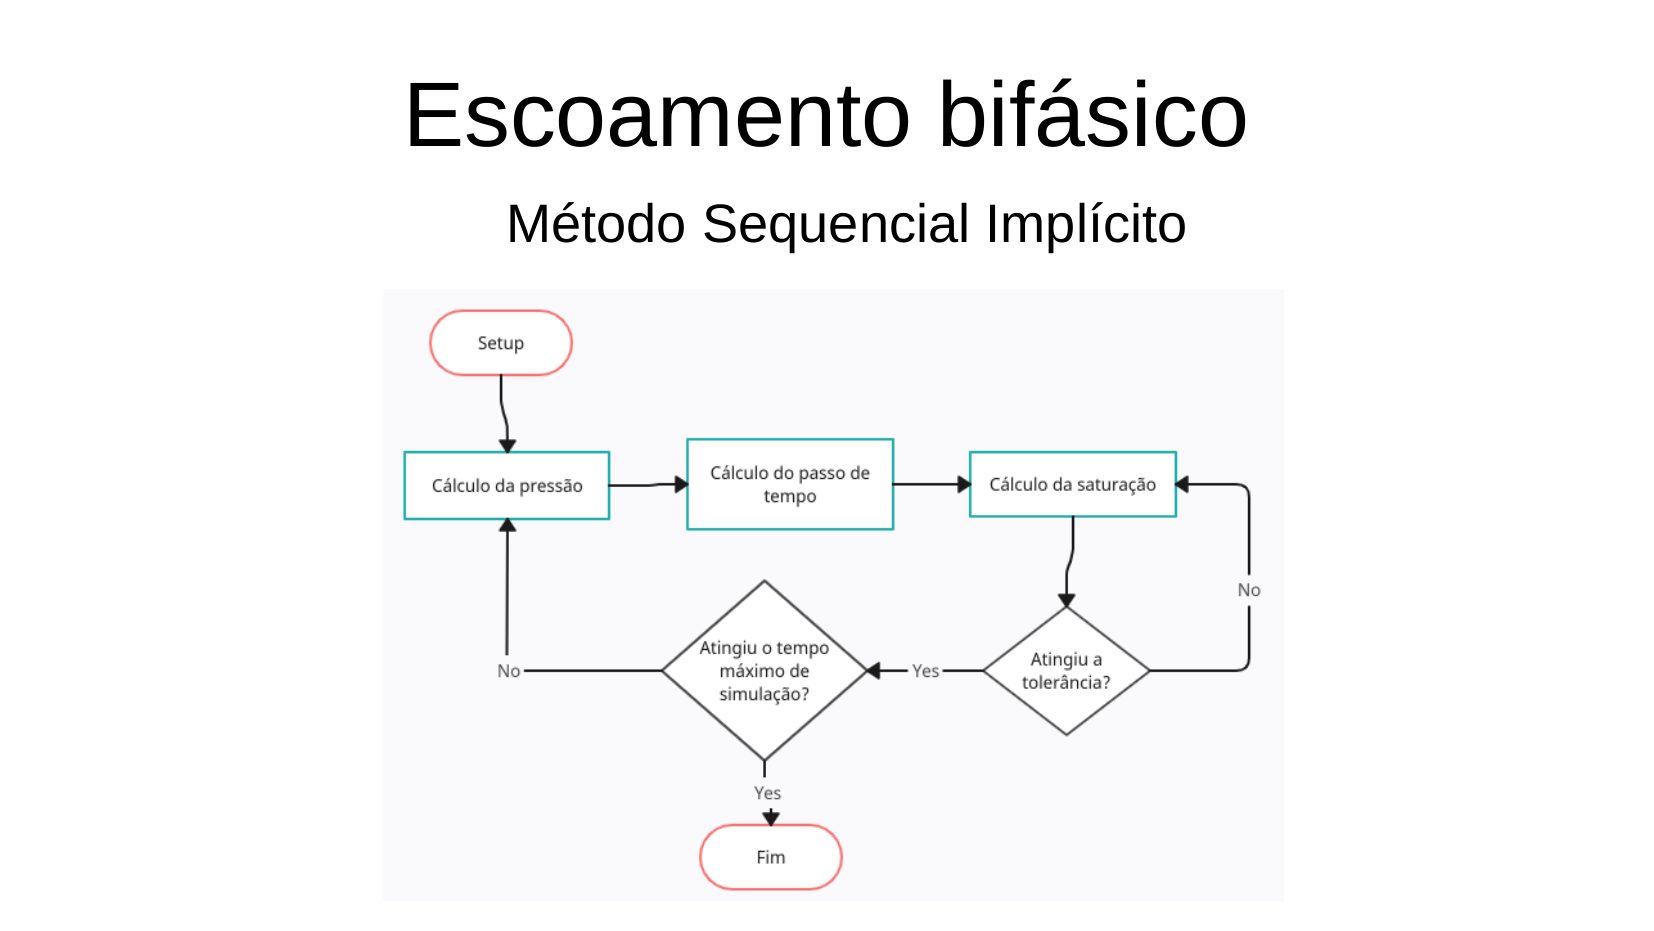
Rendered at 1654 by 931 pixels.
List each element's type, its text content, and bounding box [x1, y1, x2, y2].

picture [383, 289, 1284, 901]
list Método Sequencial Implícito [0, 193, 1625, 272]
title Escoamento bifásico [82, 37, 1571, 193]
